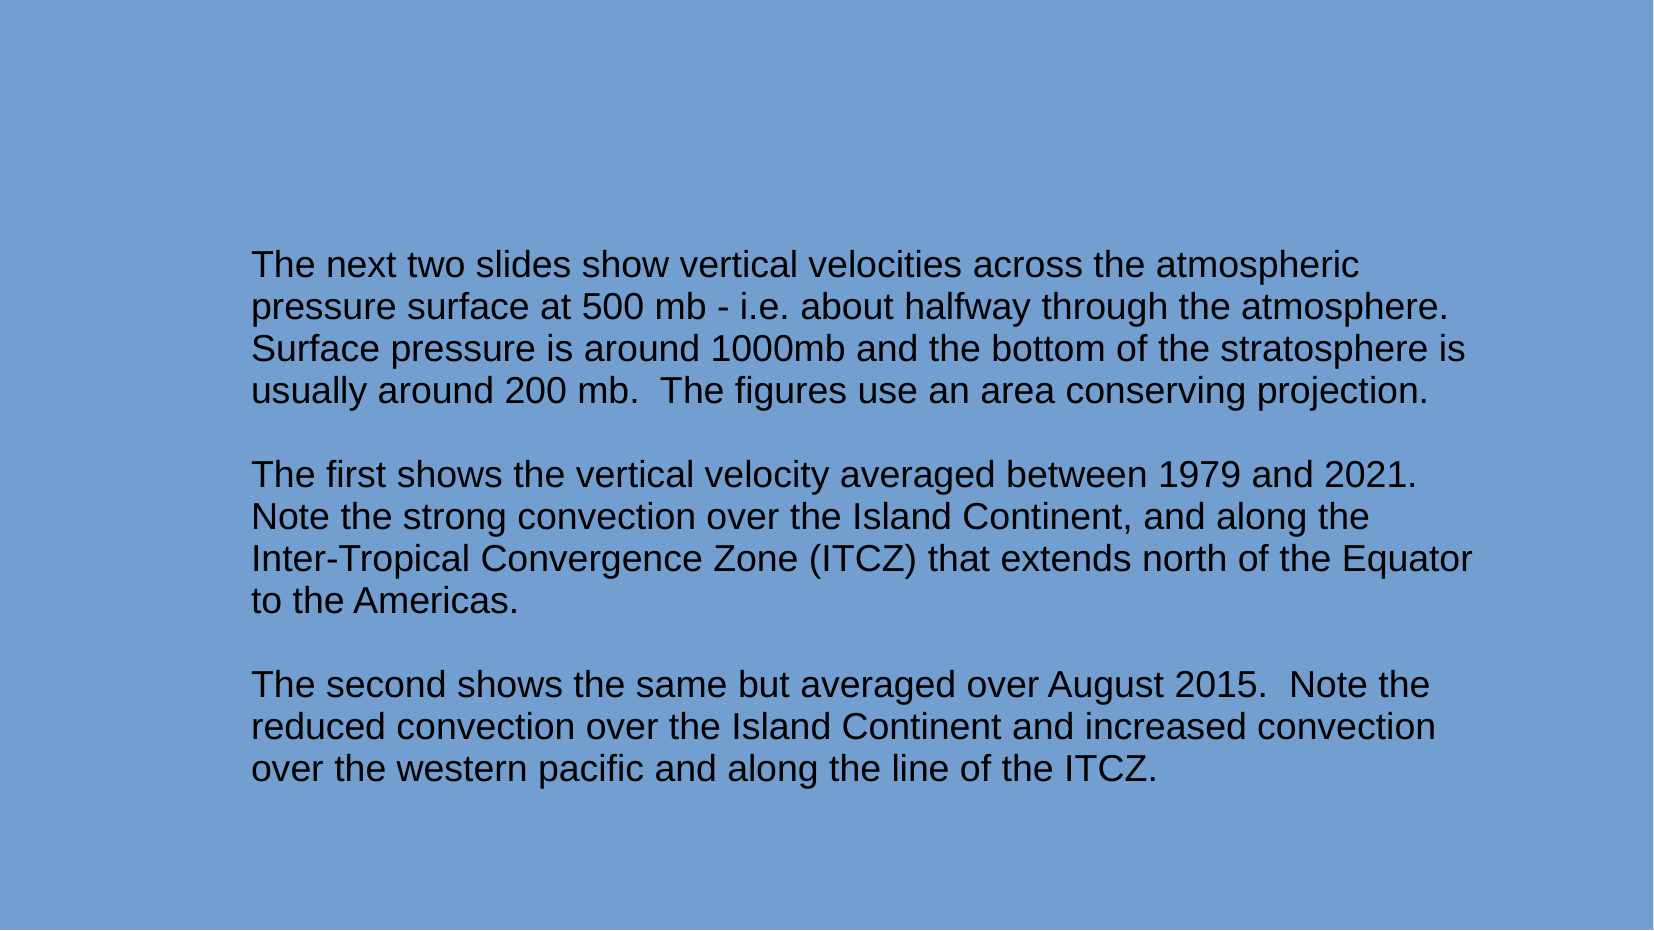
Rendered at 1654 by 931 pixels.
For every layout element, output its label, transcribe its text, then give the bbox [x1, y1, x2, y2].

text_box The next two slides show vertical velocities across the atmospheric pressure surface at 500 mb - i.e. about halfway through the atmosphere. Surface pressure is around 1000mb and the bottom of the stratosphere is usually around 200 mb. The figures use an area conserving projection. The first shows the vertical velocity averaged between 1979 and 2021. Note the strong convection over the Island Continent, and along the Inter-Tropical Convergence Zone (ITCZ) that extends north of the Equator to the Americas. The second shows the same but averaged over August 2015. Note the reduced convection over the Island Continent and increased convection over the western pacific and along the line of the ITCZ. [236, 236, 1499, 797]
